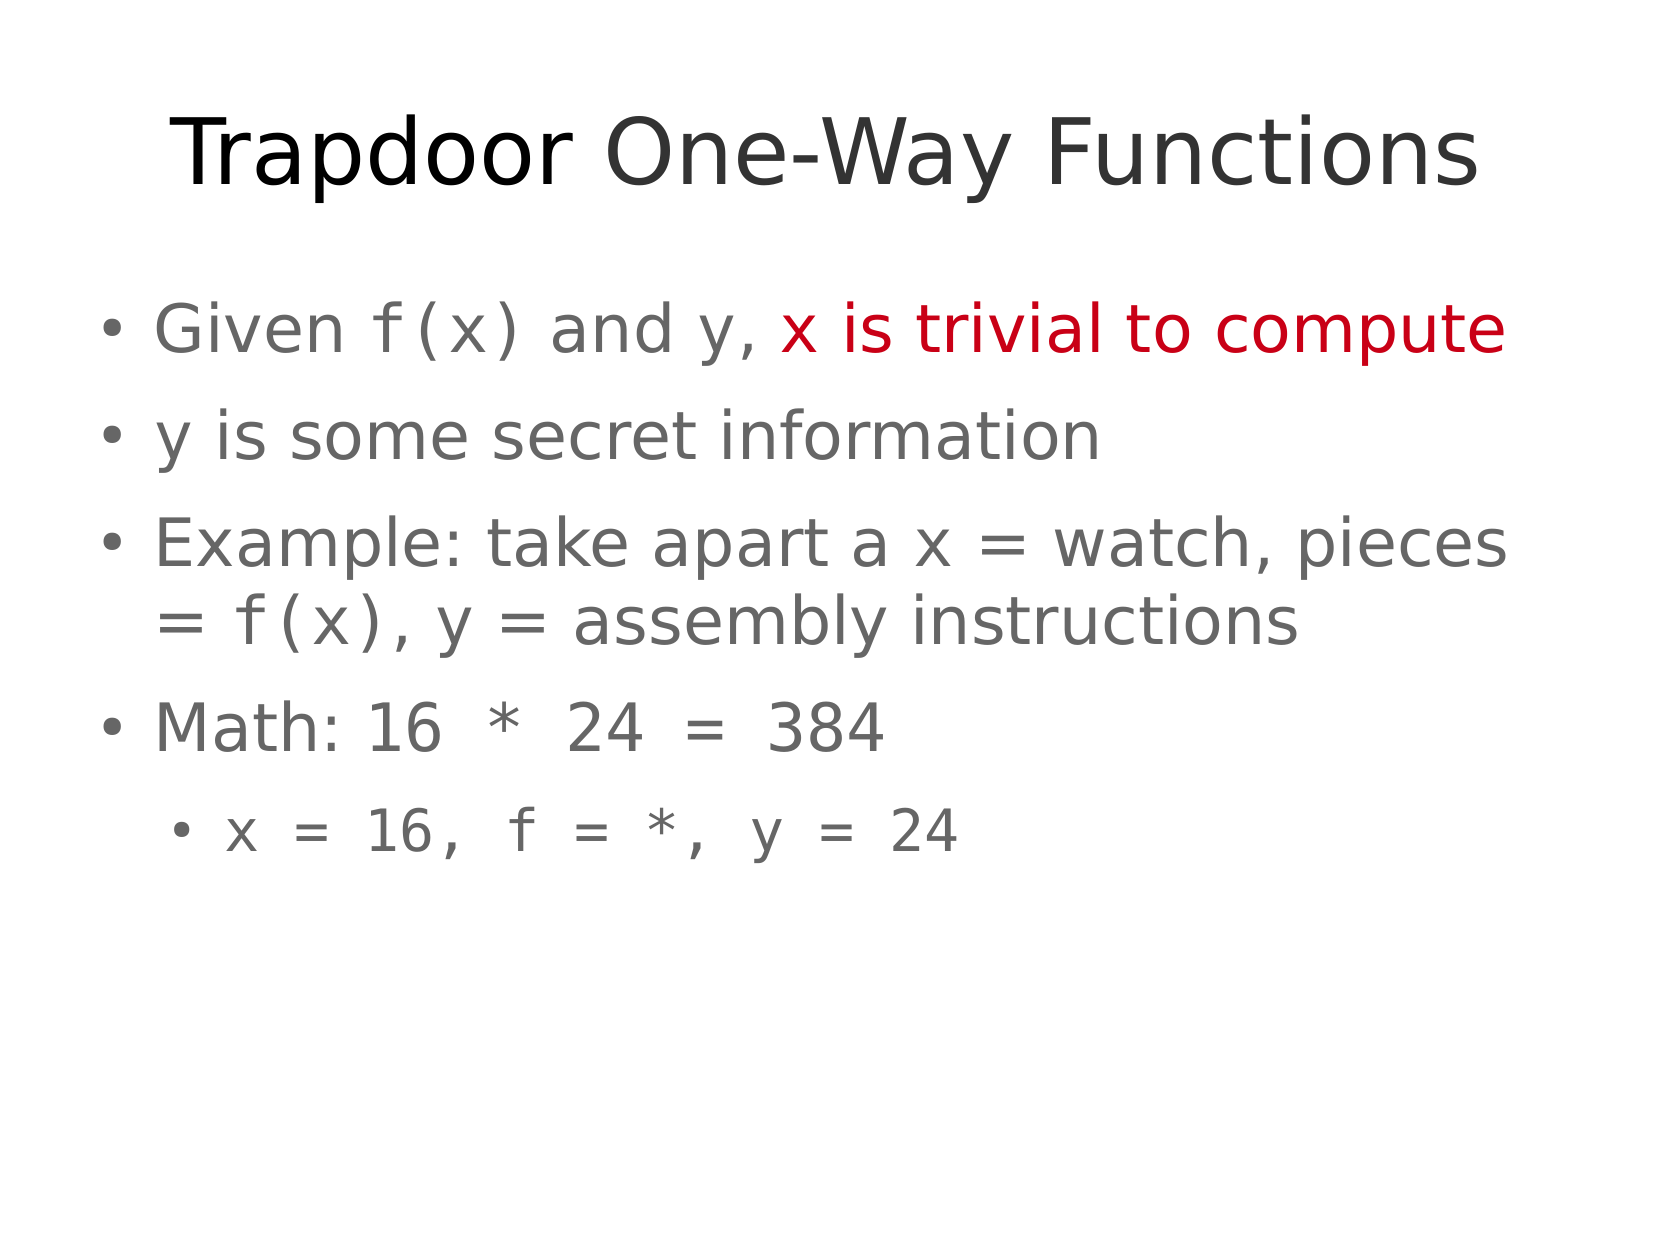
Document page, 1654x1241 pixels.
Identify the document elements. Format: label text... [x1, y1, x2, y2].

list Given f(x) and y, x is trivial to compute y is some secret information Example: take apart a x = watch, pieces = f(x), y = assembly instructions Math: 16 * 24 = 384 x = 16, f = *, y = 24 [82, 290, 1571, 1109]
title Trapdoor One-Way Functions [82, 56, 1571, 250]
